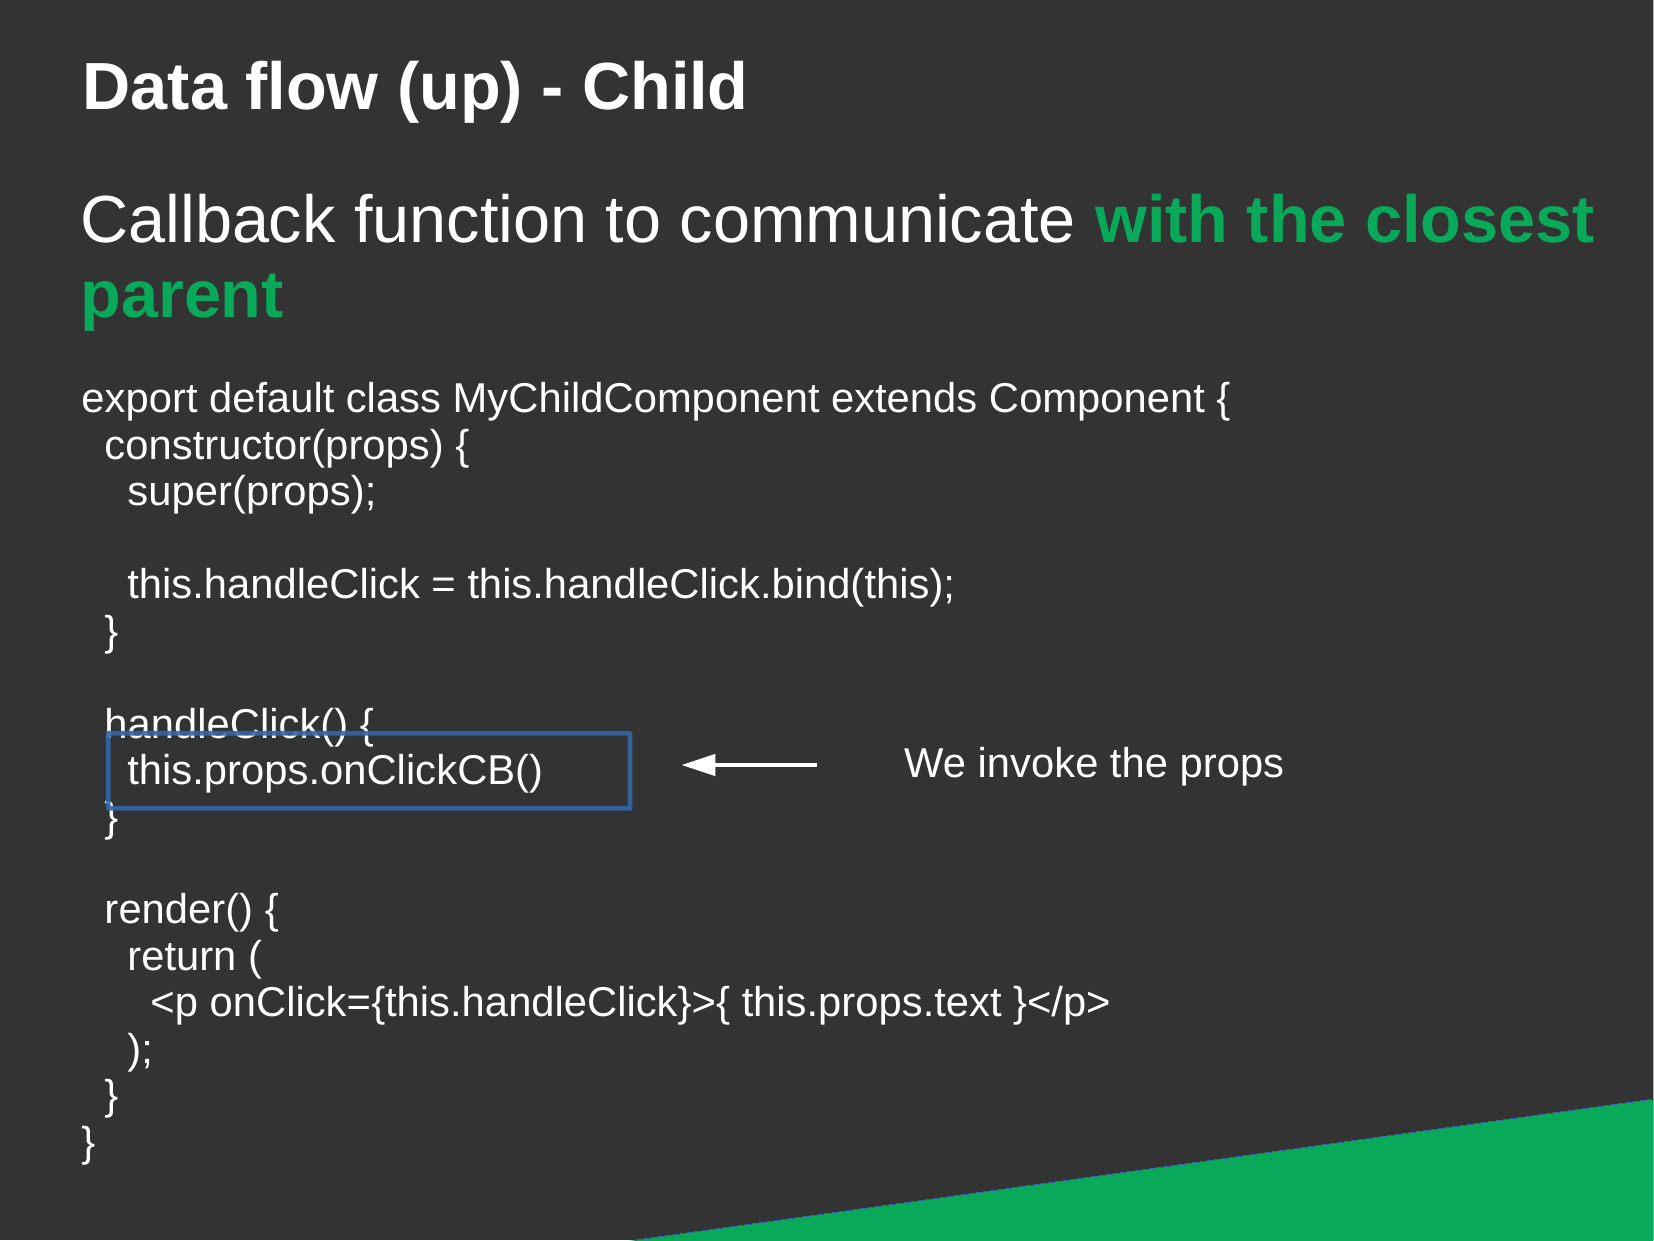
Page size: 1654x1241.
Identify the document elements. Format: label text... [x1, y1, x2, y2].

title Data flow (up) - Child [82, 49, 1111, 125]
title Callback function to communicate with the closest parent [80, 182, 1653, 650]
text_box [108, 733, 631, 809]
title export default class MyChildComponent extends Component { constructor(props) { super(props); this.handleClick = this.handleClick.bind(this); } handleClick() { this.props.onClickCB() } render() { return ( <p onClick={this.handleClick}>{ this.props.text }</p> ); } } [81, 375, 1654, 1241]
text_box We invoke the props [904, 660, 1385, 867]
